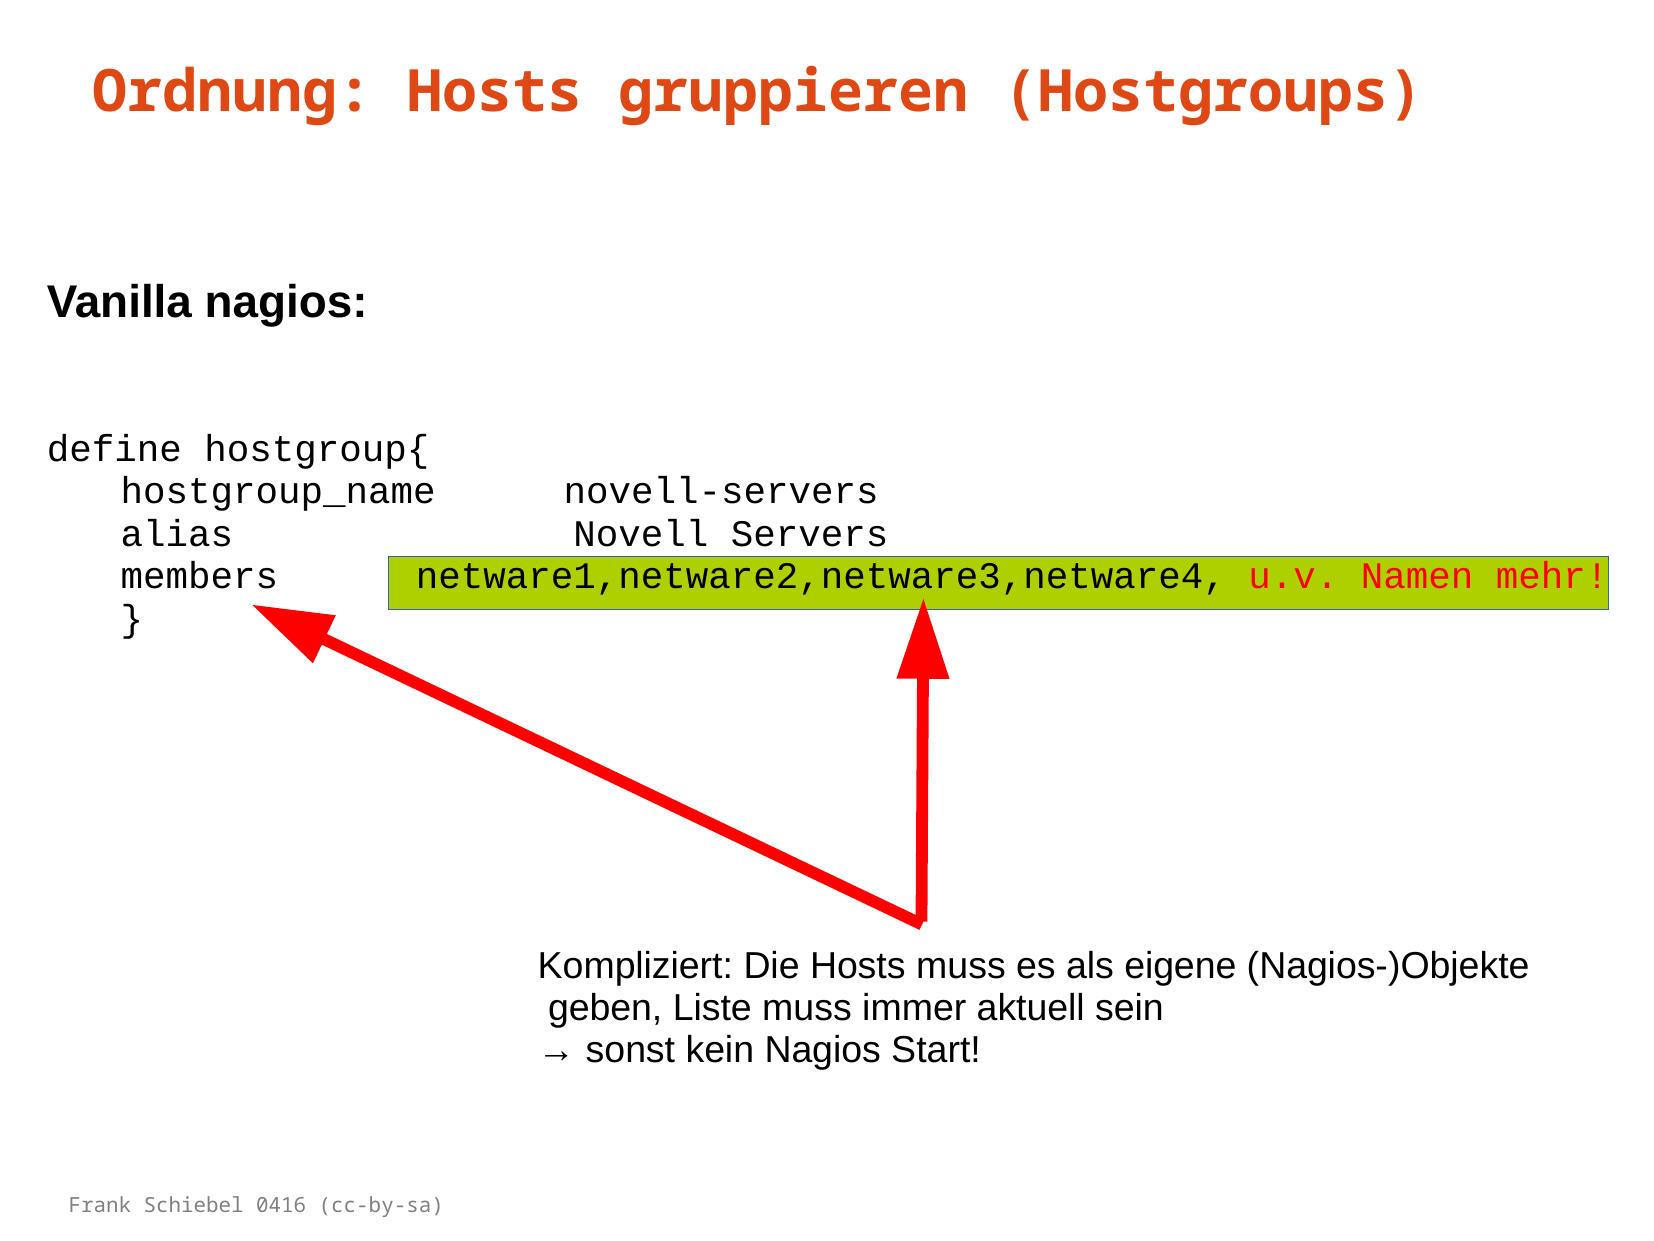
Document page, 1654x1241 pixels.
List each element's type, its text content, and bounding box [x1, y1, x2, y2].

text_box Vanilla nagios: define hostgroup{ hostgroup_name novell-servers alias Novell Servers members netware1,netware2,netware3,netware4, u.v. Namen mehr! } [32, 166, 1624, 652]
text_box Kompliziert: Die Hosts muss es als eigene (Nagios-)Objekte geben, Liste muss immer aktuell sein → sonst kein Nagios Start! [522, 937, 1545, 1079]
text_box Ordnung: Hosts gruppieren (Hostgroups) [78, 42, 1449, 117]
